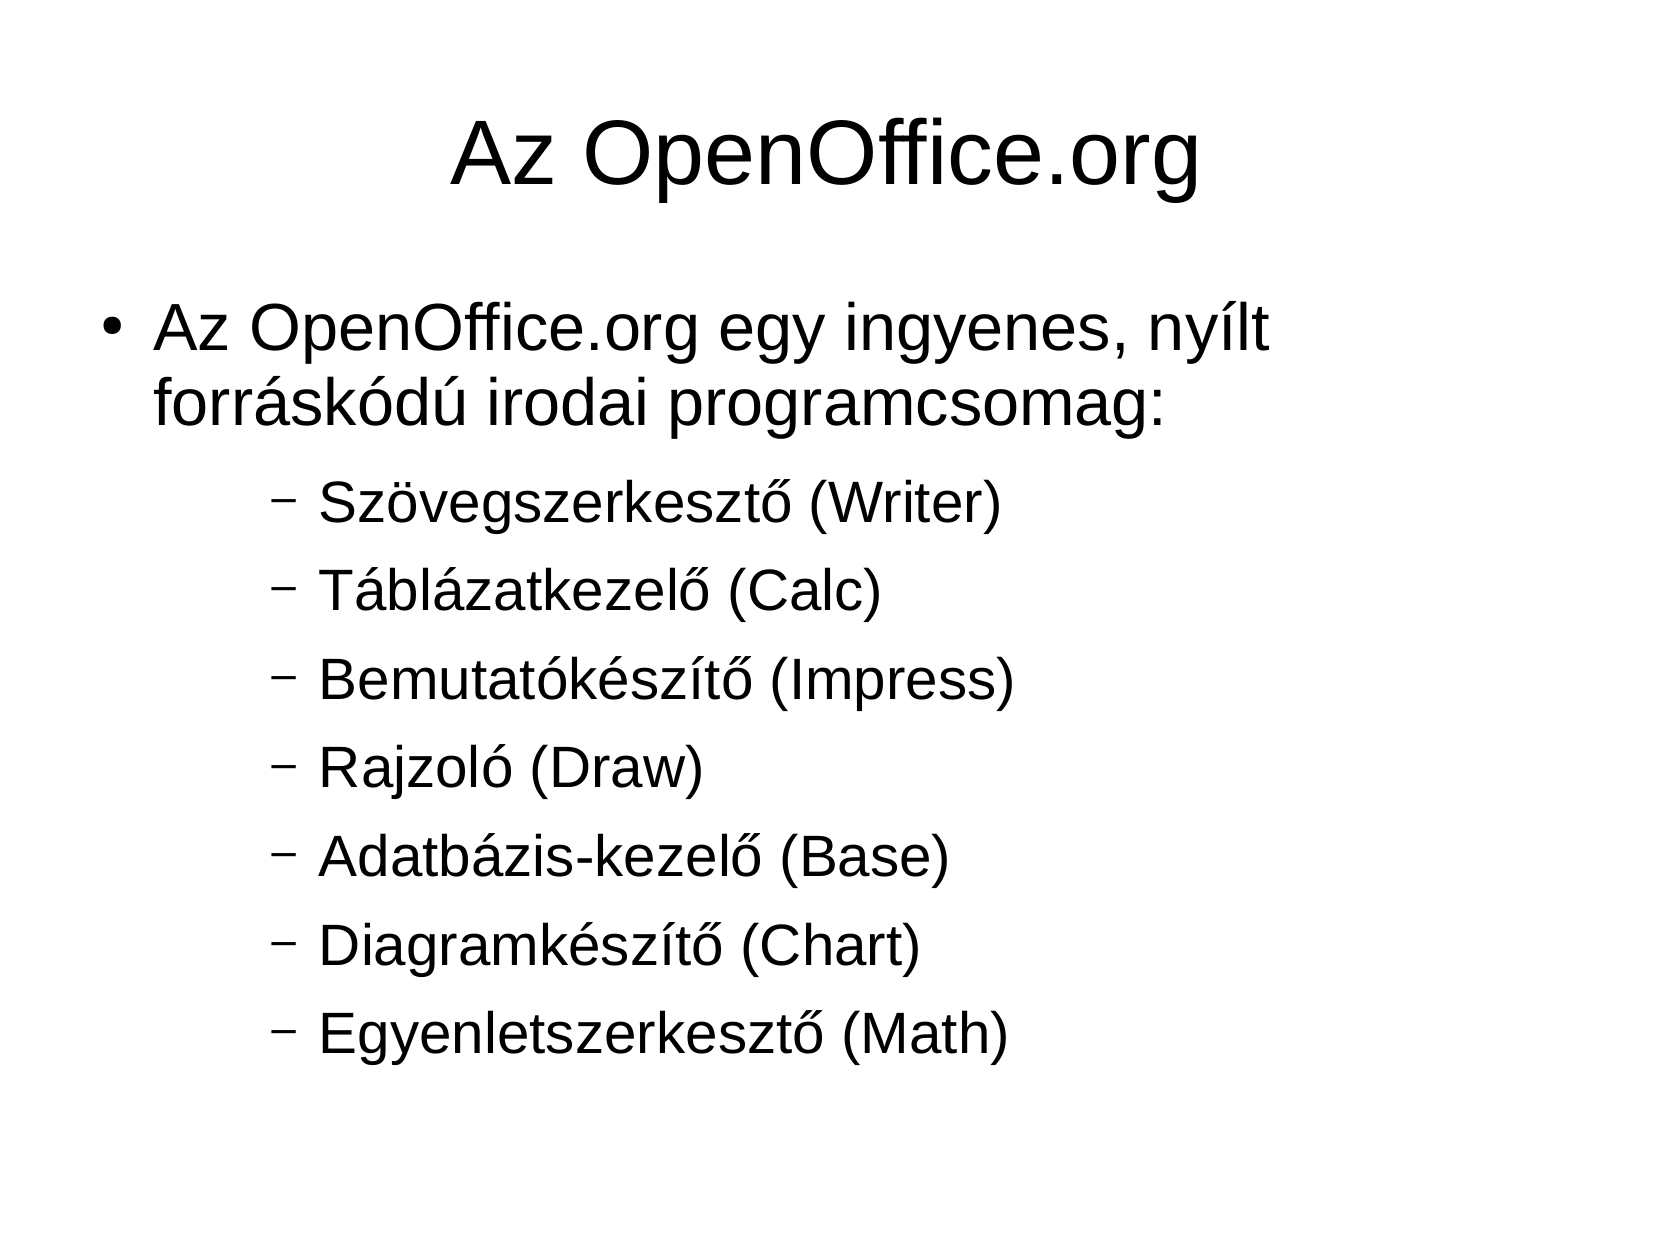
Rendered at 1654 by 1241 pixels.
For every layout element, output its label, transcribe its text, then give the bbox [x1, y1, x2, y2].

list Az OpenOffice.org egy ingyenes, nyílt forráskódú irodai programcsomag: Szövegszerkesztő (Writer) Táblázatkezelő (Calc) Bemutatókészítő (Impress) Rajzoló (Draw) Adatbázis-kezelő (Base) Diagramkészítő (Chart) Egyenletszerkesztő (Math) [82, 290, 1571, 1170]
title Az OpenOffice.org [82, 56, 1571, 250]
